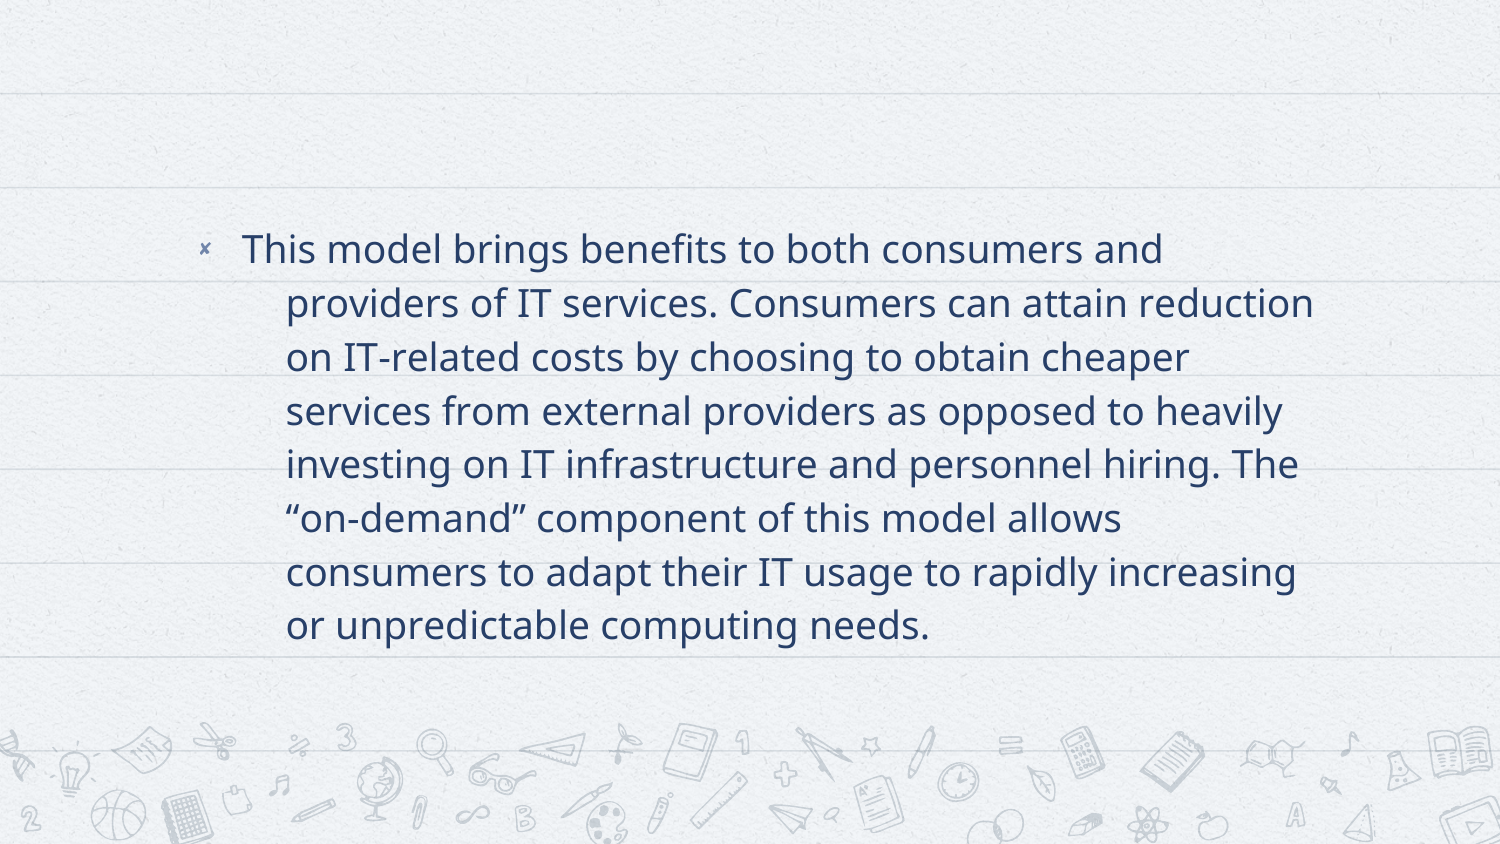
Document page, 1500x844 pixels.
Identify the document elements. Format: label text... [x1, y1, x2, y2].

list This model brings benefits to both consumers and providers of IT services. Consumers can attain reduction on IT-related costs by choosing to obtain cheaper services from external providers as opposed to heavily investing on IT infrastructure and personnel hiring. The “on-demand” component of this model allows consumers to adapt their IT usage to rapidly increasing or unpredictable computing needs. [79, 81, 1404, 658]
